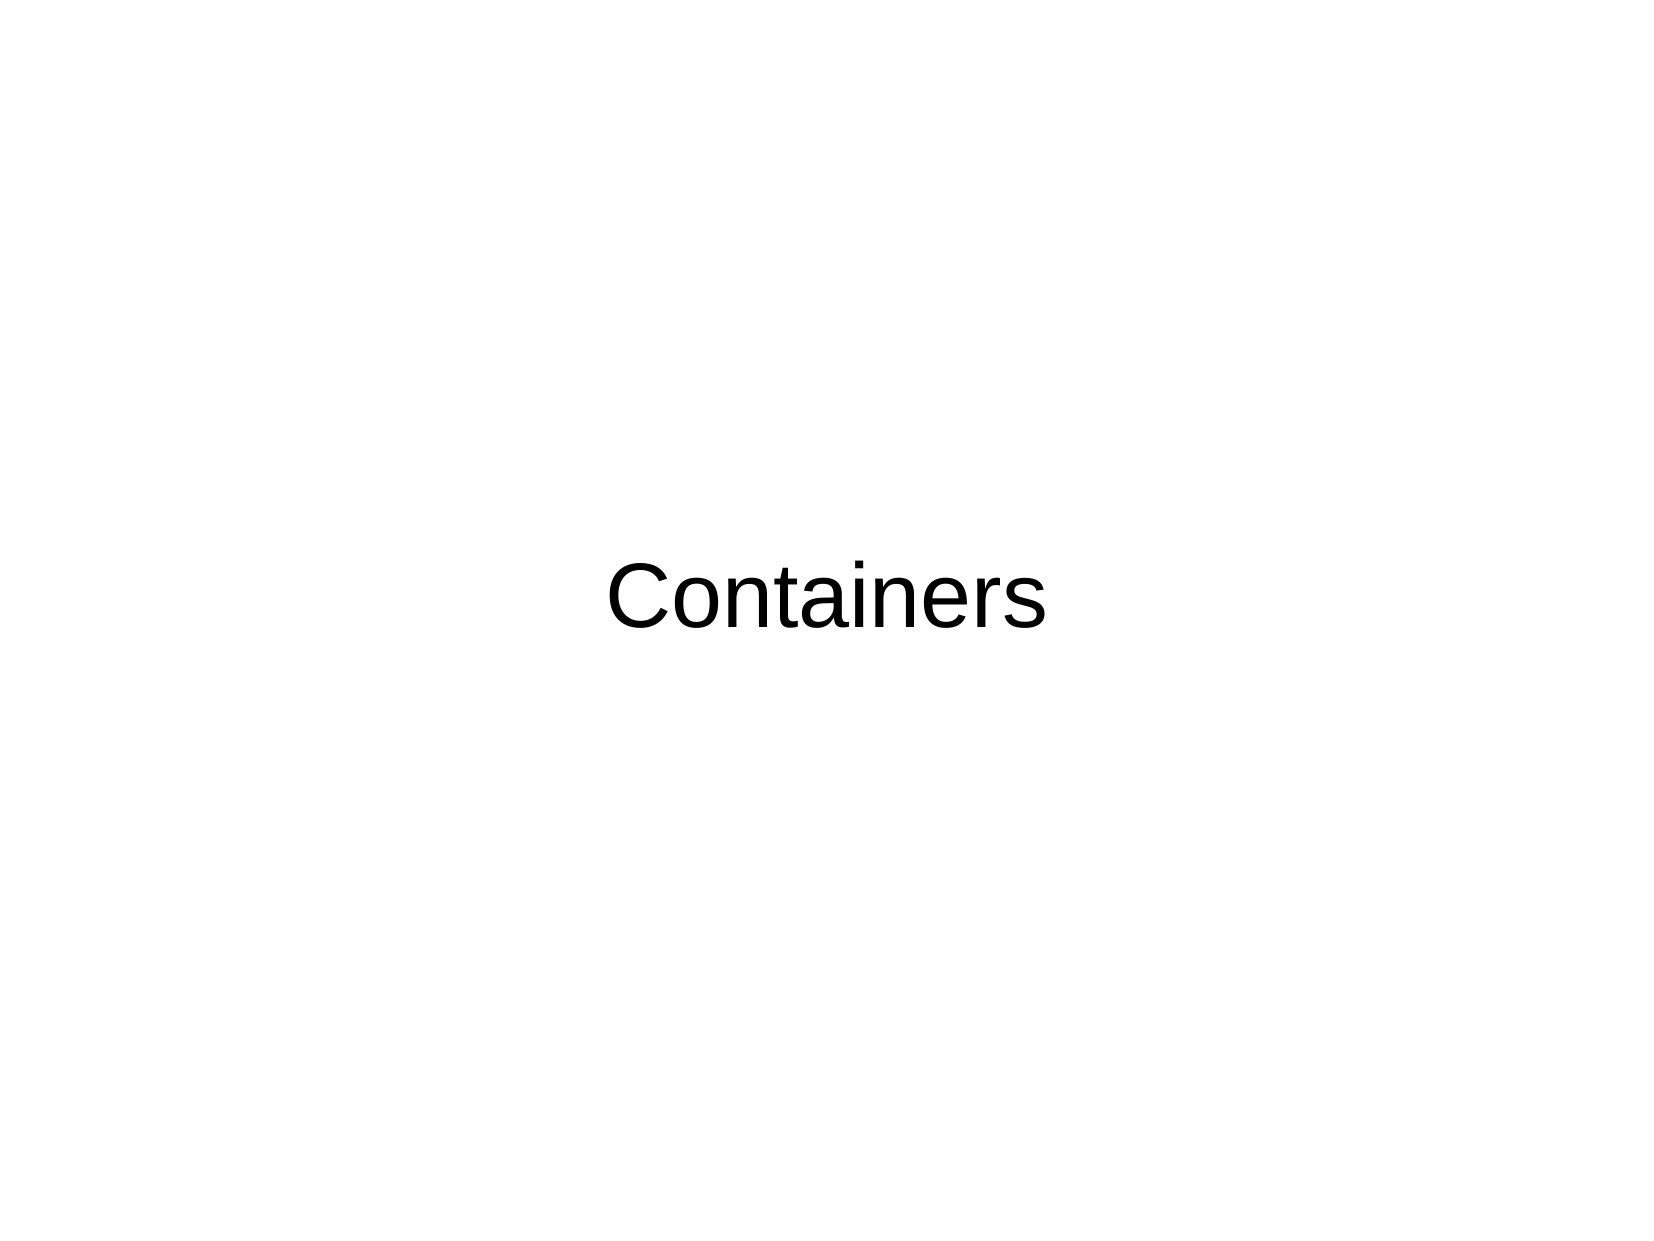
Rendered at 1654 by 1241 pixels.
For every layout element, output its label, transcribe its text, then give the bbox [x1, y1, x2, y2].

title Containers [82, 492, 1571, 700]
